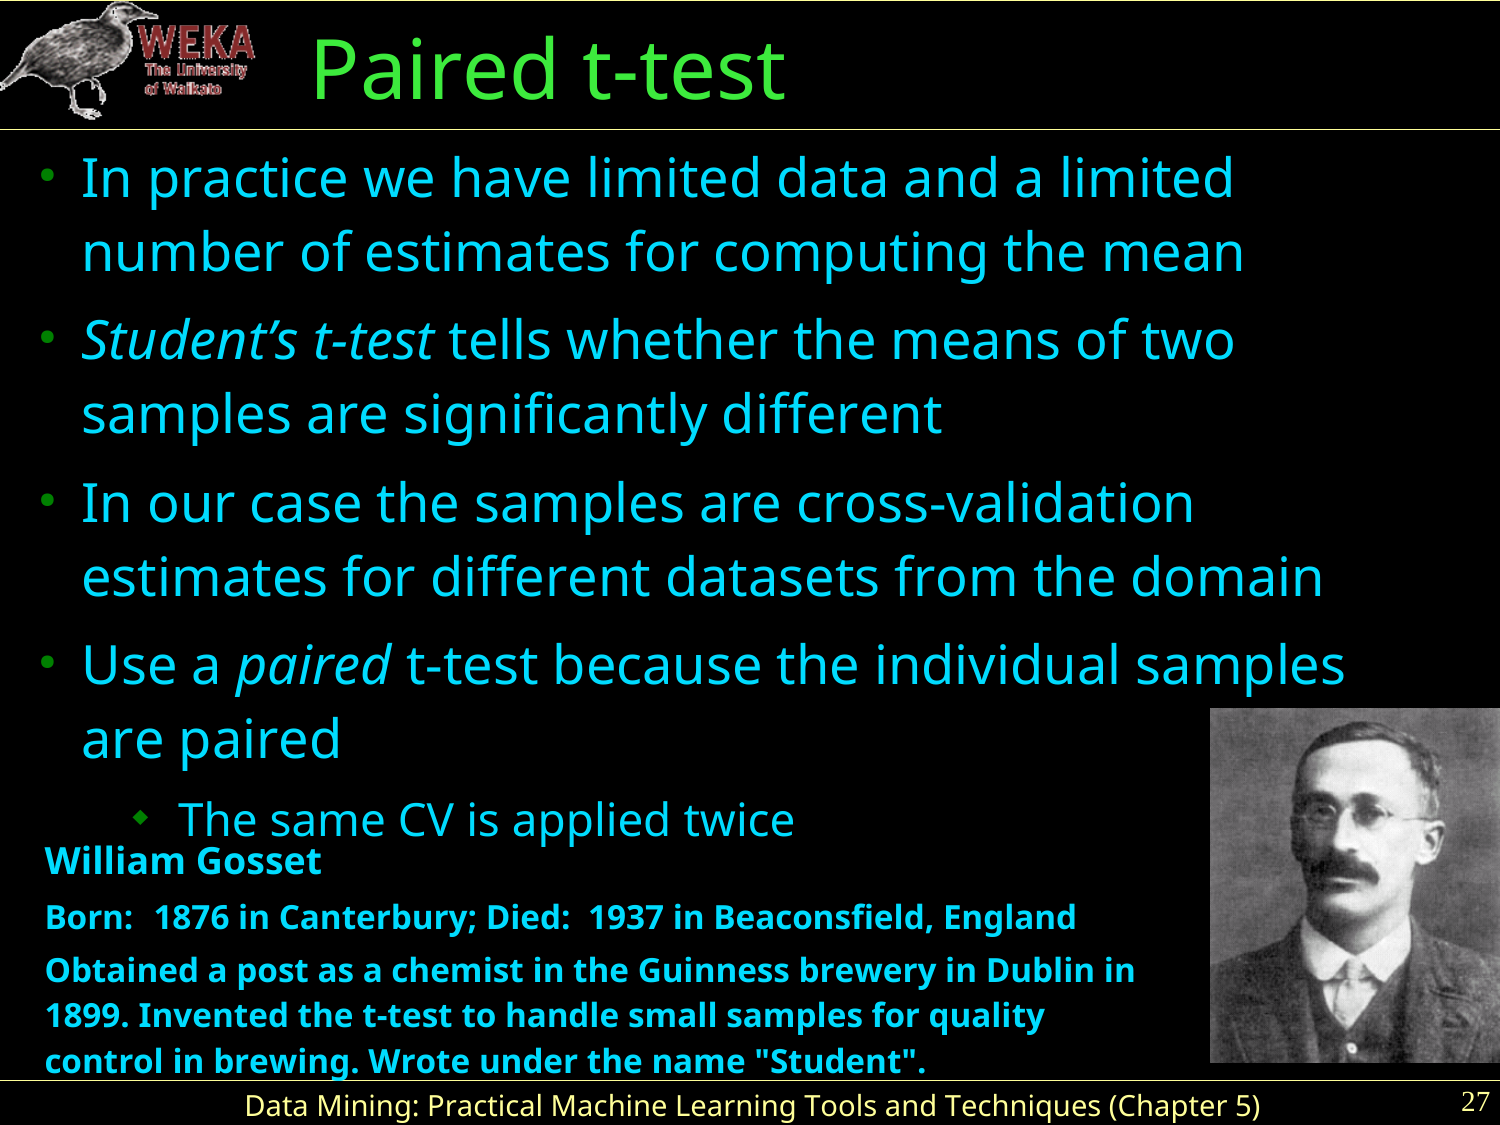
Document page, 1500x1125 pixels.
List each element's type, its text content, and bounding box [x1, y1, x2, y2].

picture [1210, 708, 1500, 1063]
picture [0, 1, 266, 129]
title Paired t-test [295, 0, 1500, 148]
text_box In practice we have limited data and a limited number of estimates for computing the mean Student’s t-test tells whether the means of two samples are significantly different In our case the samples are cross-validation estimates for different datasets from the domain Use a paired t-test because the individual samples are paired The same CV is applied twice [24, 132, 1442, 681]
text_box William Gosset Born: 1876 in Canterbury; Died: 1937 in Beaconsfield, England Obtained a post as a chemist in the Guinness brewery in Dublin in 1899. Invented the t-test to handle small samples for quality control in brewing. Wrote under the name "Student". [29, 826, 1182, 1025]
